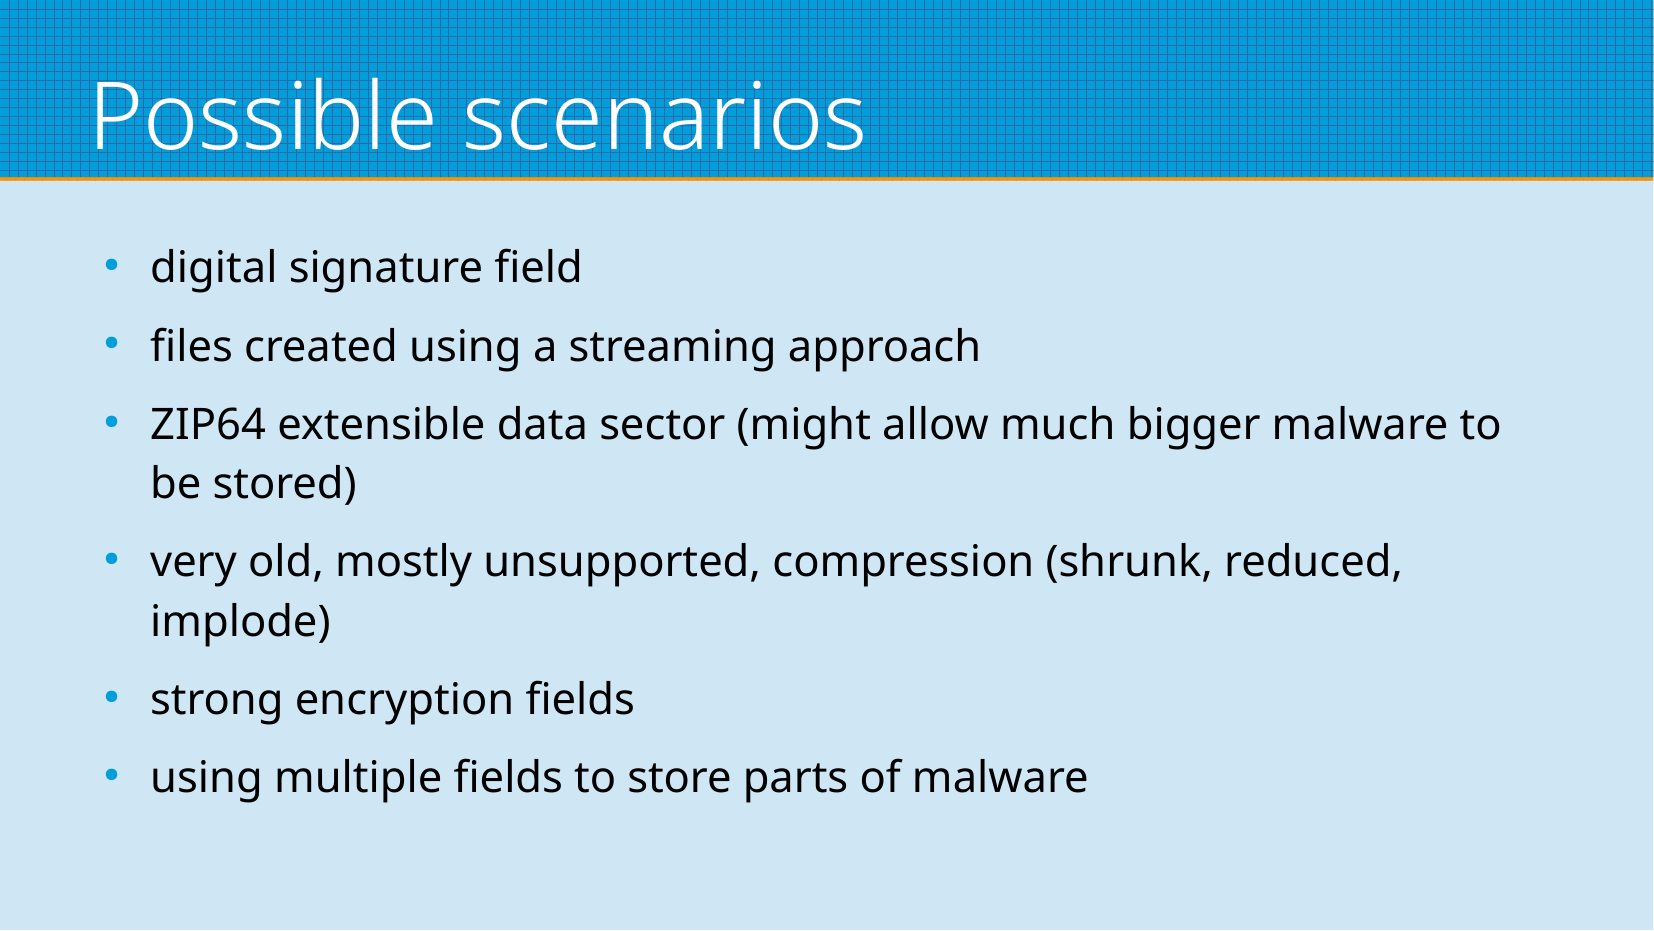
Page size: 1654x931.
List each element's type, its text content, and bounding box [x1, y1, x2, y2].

title Possible scenarios [88, 14, 1565, 178]
list digital signature field files created using a streaming approach ZIP64 extensible data sector (might allow much bigger malware to be stored) very old, mostly unsupported, compression (shrunk, reduced, implode) strong encryption fields using multiple fields to store parts of malware [88, 236, 1565, 813]
